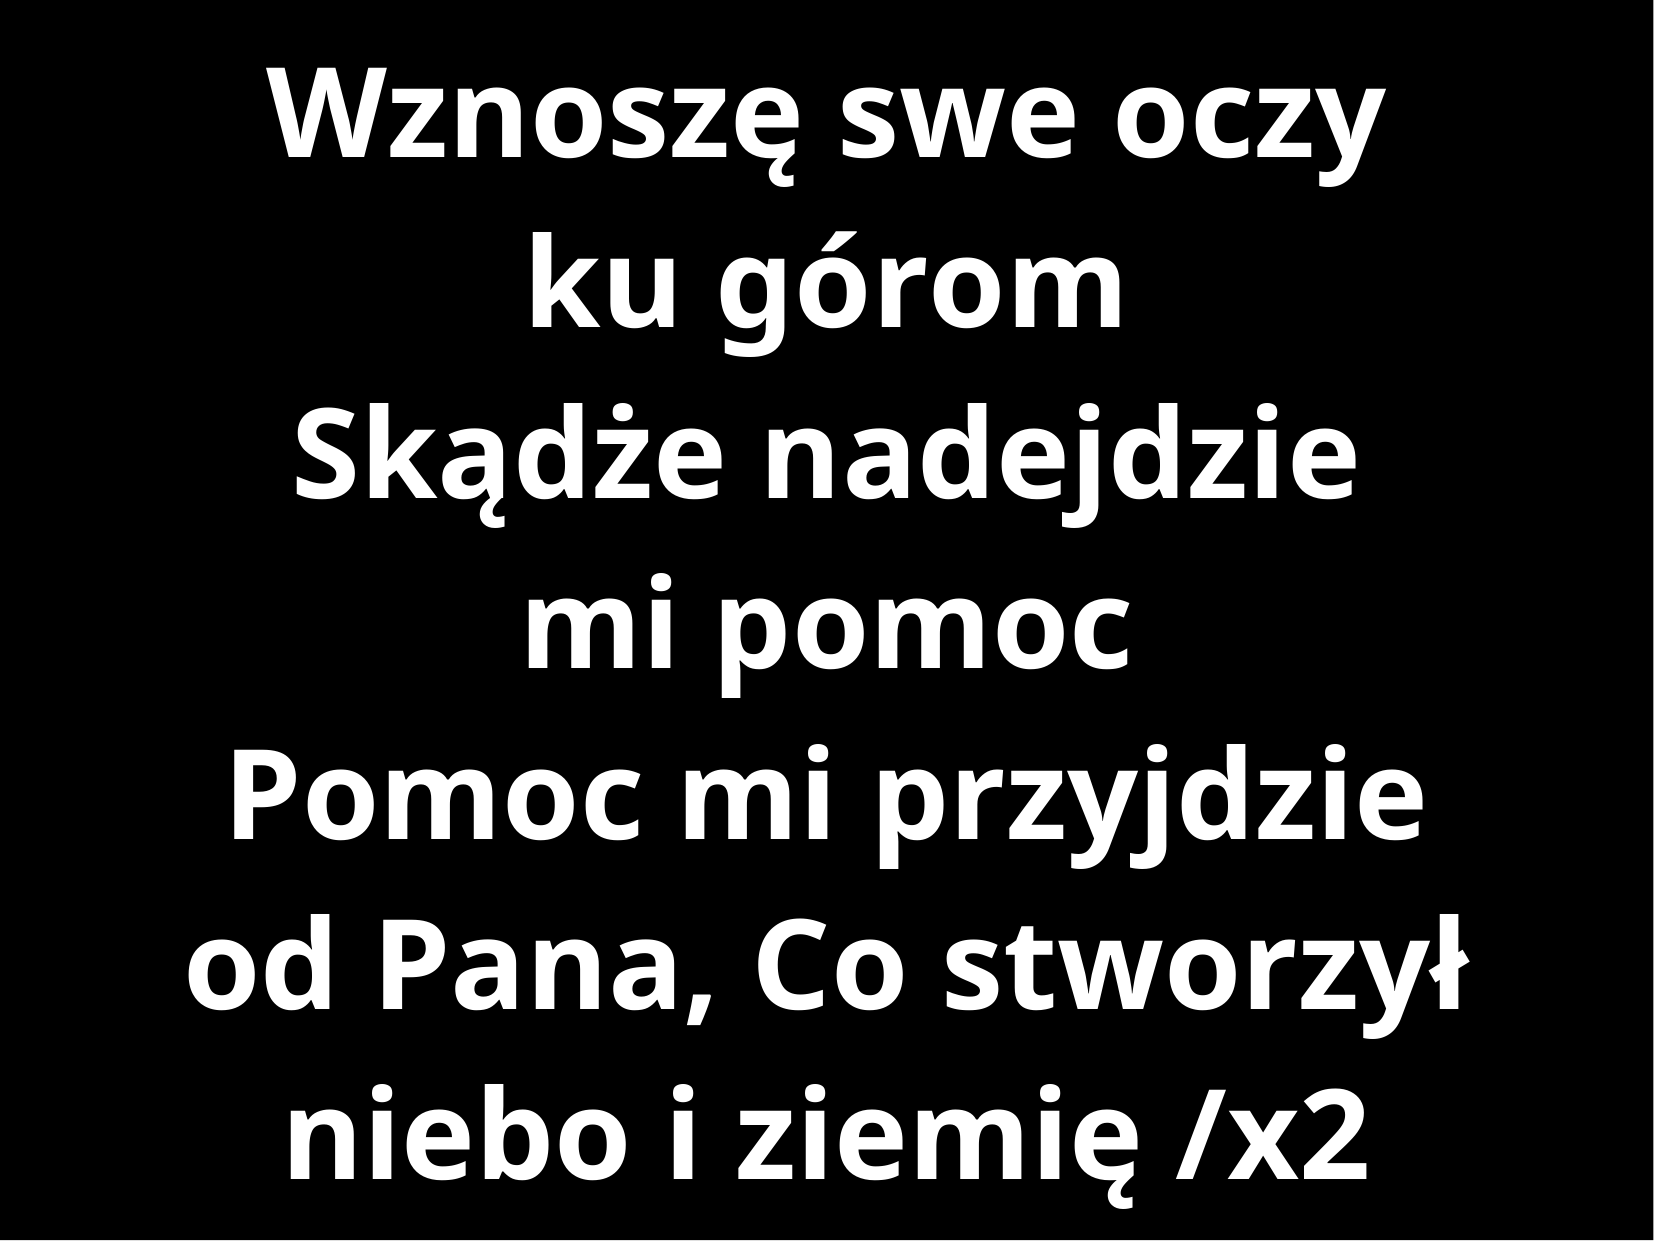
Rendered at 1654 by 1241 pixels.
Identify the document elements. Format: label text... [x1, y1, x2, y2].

title Wznoszę swe oczy ku górom Skądże nadejdzie mi pomoc Pomoc mi przyjdzie od Pana, Co stworzył niebo i ziemię /x2 [0, 0, 1654, 1241]
